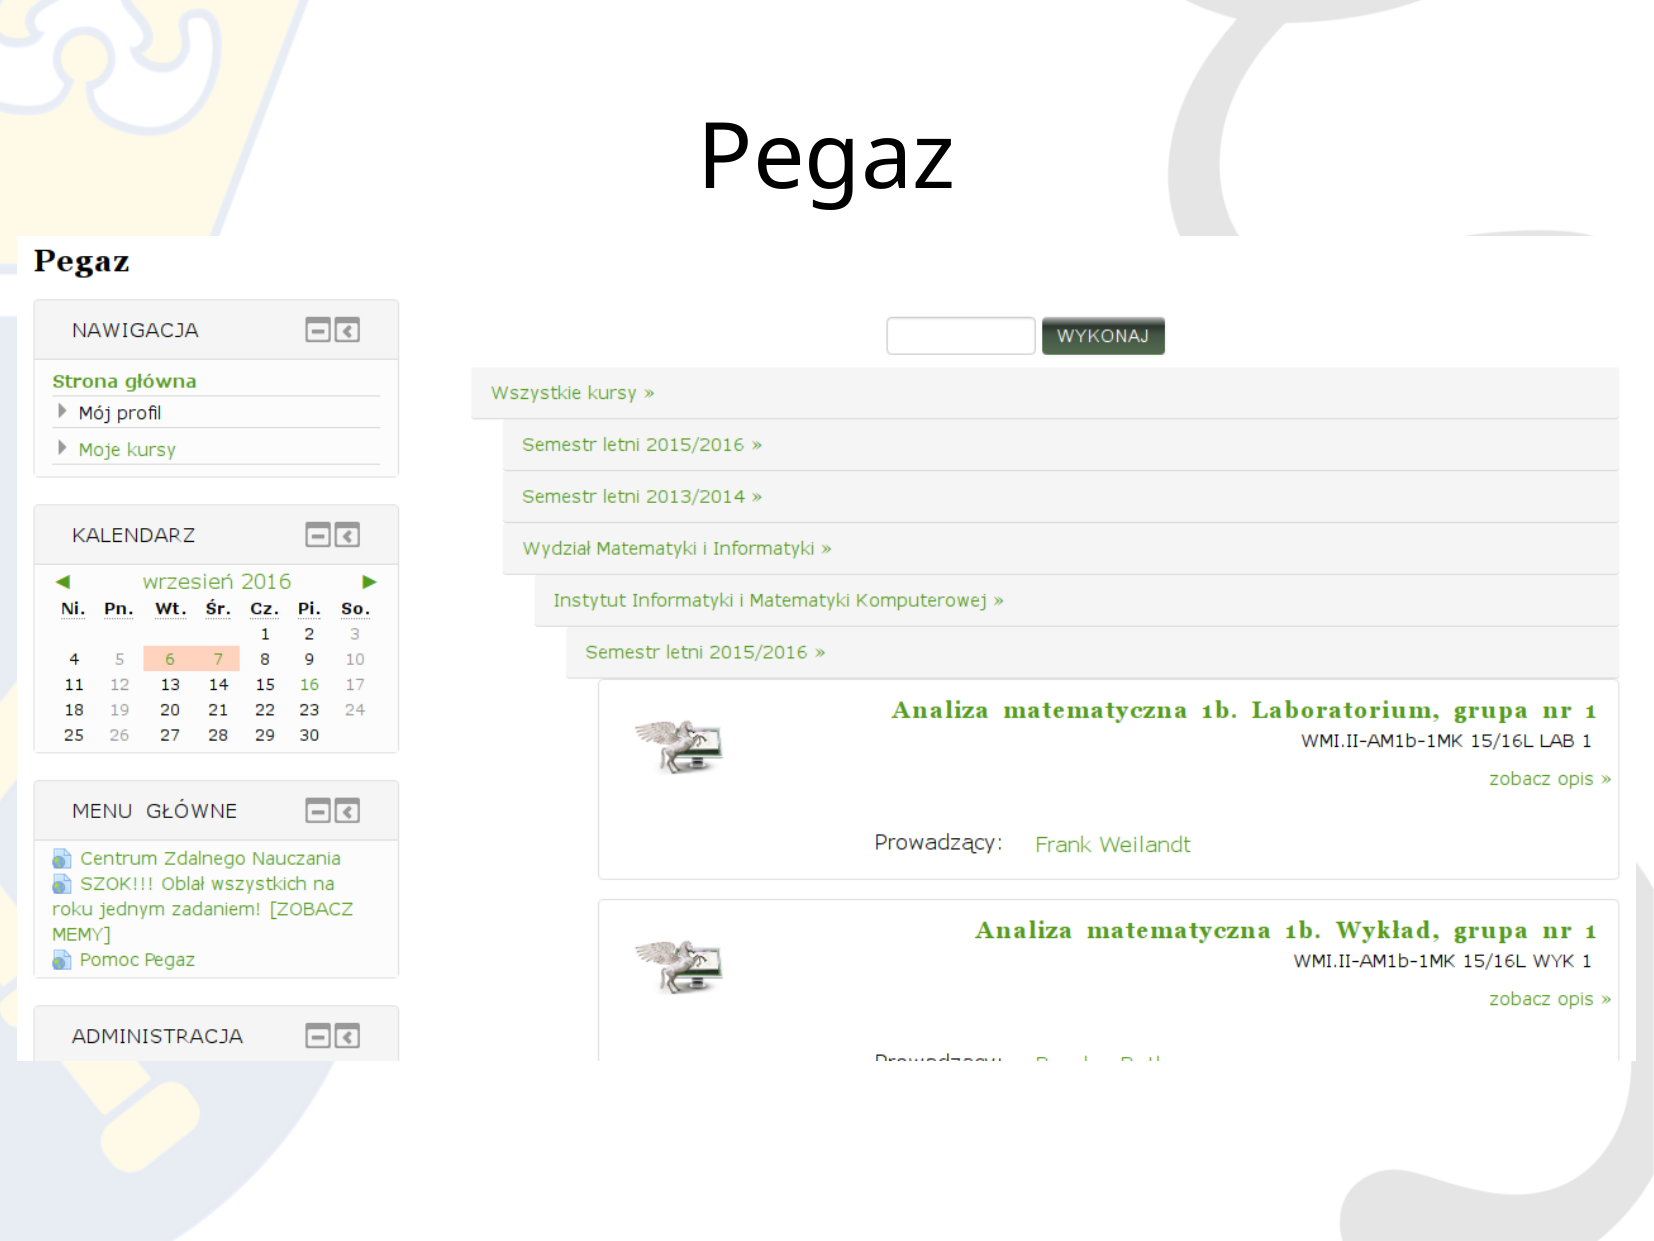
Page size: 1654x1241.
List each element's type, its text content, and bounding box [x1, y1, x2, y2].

picture [0, 0, 1654, 1241]
title Pegaz [82, 49, 1571, 236]
